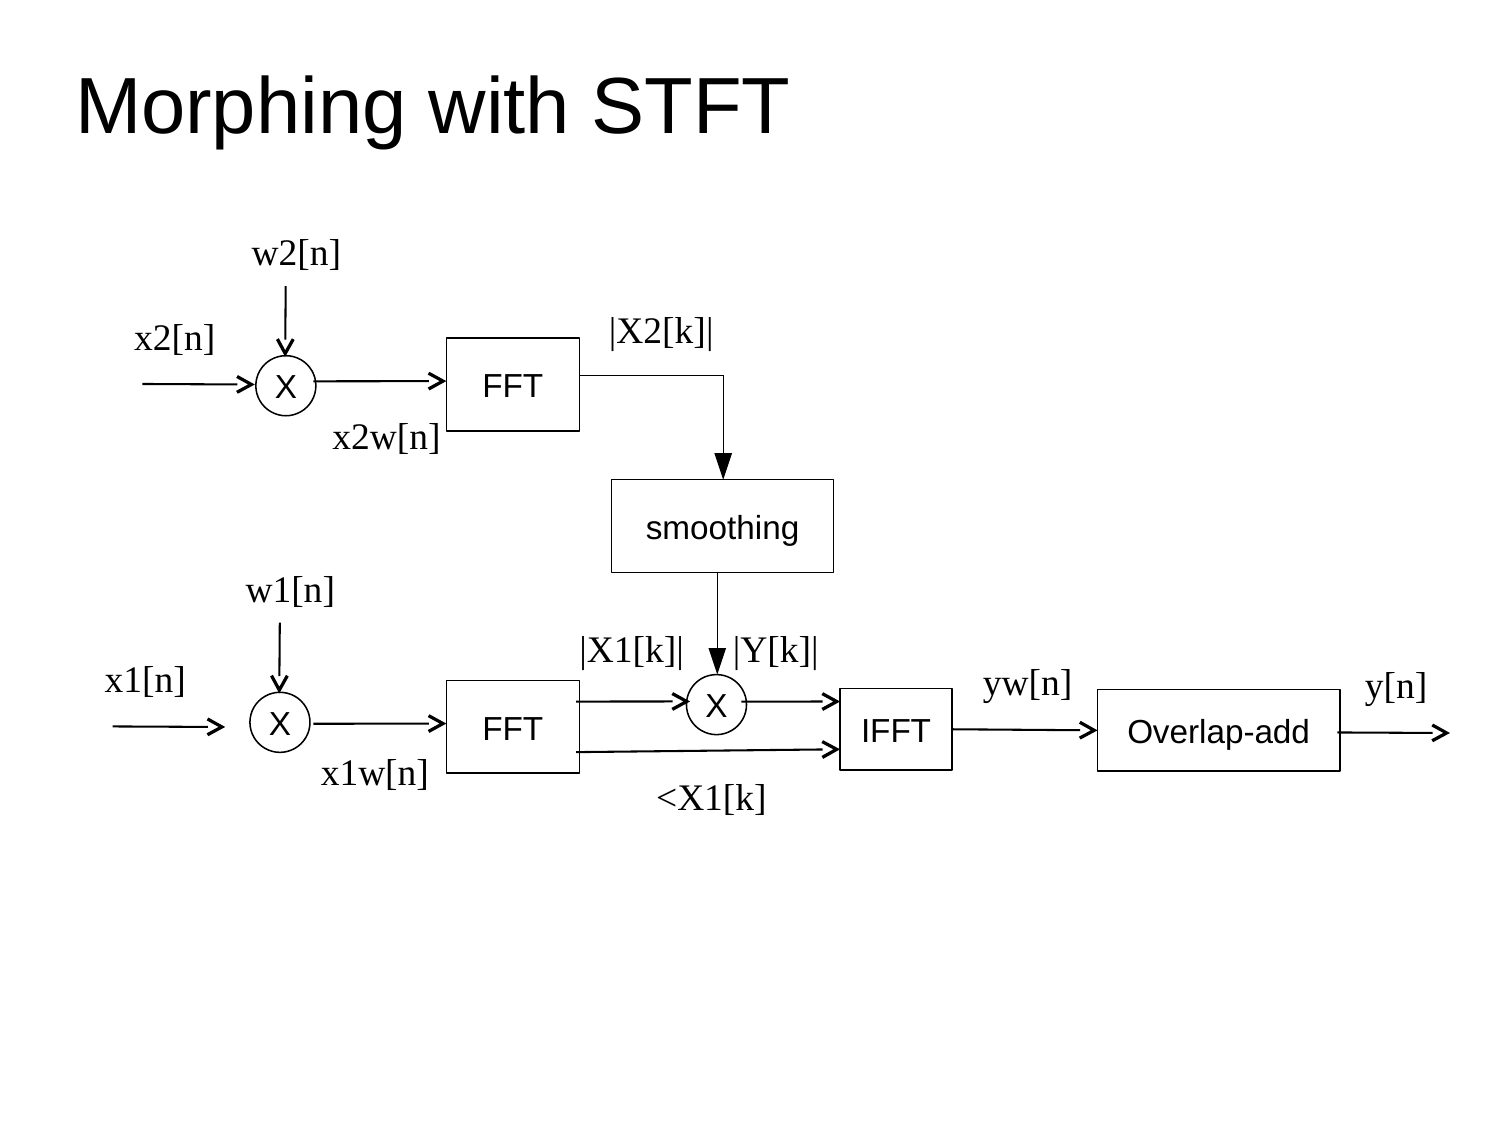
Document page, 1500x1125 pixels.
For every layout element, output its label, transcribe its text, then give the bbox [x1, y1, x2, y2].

text_box |X1[k]| [564, 621, 699, 679]
text_box |X2[k]| [594, 302, 729, 360]
text_box FFT [446, 337, 580, 431]
text_box yw[n] [968, 654, 1088, 712]
text_box y[n] [1350, 657, 1443, 715]
text_box X [255, 355, 316, 416]
text_box X [249, 692, 310, 753]
text_box <X1[k] [641, 769, 782, 827]
text_box w2[n] [236, 224, 356, 282]
text_box x1w[n] [306, 744, 444, 802]
text_box w1[n] [230, 561, 351, 618]
text_box |Y[k]| [718, 621, 834, 679]
text_box x2[n] [119, 309, 231, 366]
text_box IFFT [840, 688, 952, 770]
text_box x2w[n] [317, 408, 456, 465]
text_box X [686, 674, 747, 735]
title Morphing with STFT [75, 12, 1426, 201]
text_box smoothing [611, 479, 834, 573]
text_box x1[n] [89, 651, 201, 709]
text_box Overlap-add [1097, 689, 1340, 771]
text_box FFT [446, 680, 580, 774]
